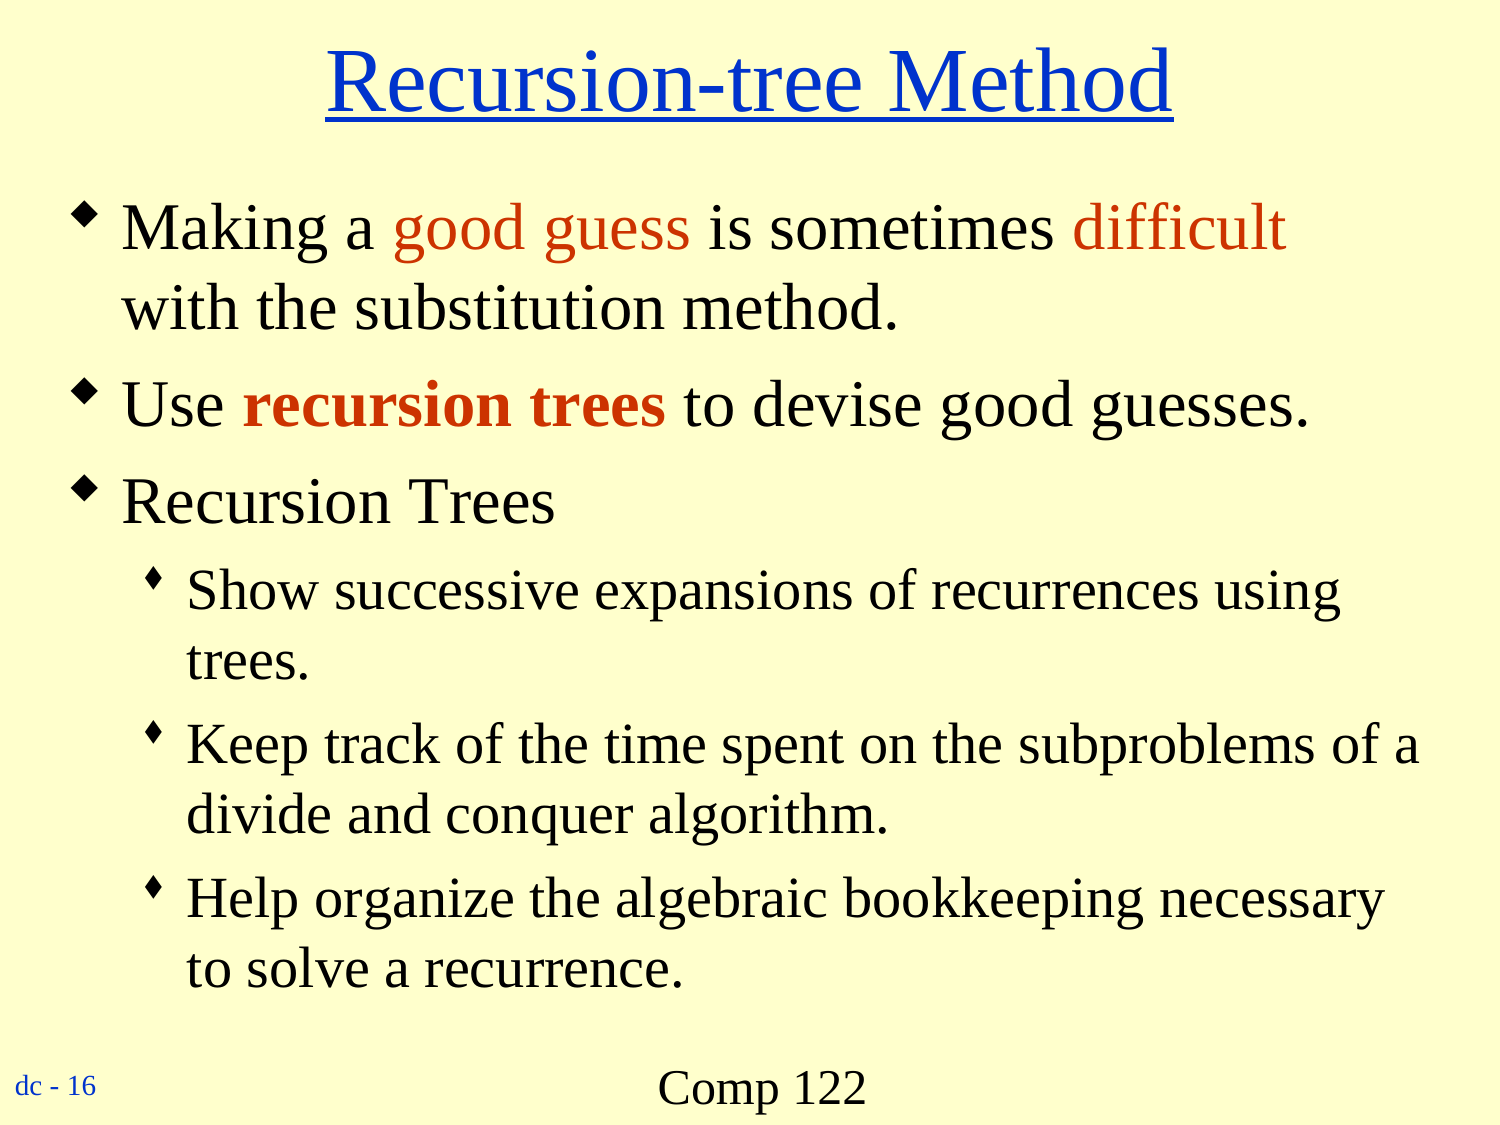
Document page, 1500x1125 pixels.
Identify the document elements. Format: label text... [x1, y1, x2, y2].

list Making a good guess is sometimes difficult with the substitution method. Use recursion trees to devise good guesses. Recursion Trees Show successive expansions of recurrences using trees. Keep track of the time spent on the subproblems of a divide and conquer algorithm. Help organize the algebraic bookkeeping necessary to solve a recurrence. [49, 175, 1438, 1030]
title Recursion-tree Method [0, 0, 1500, 150]
